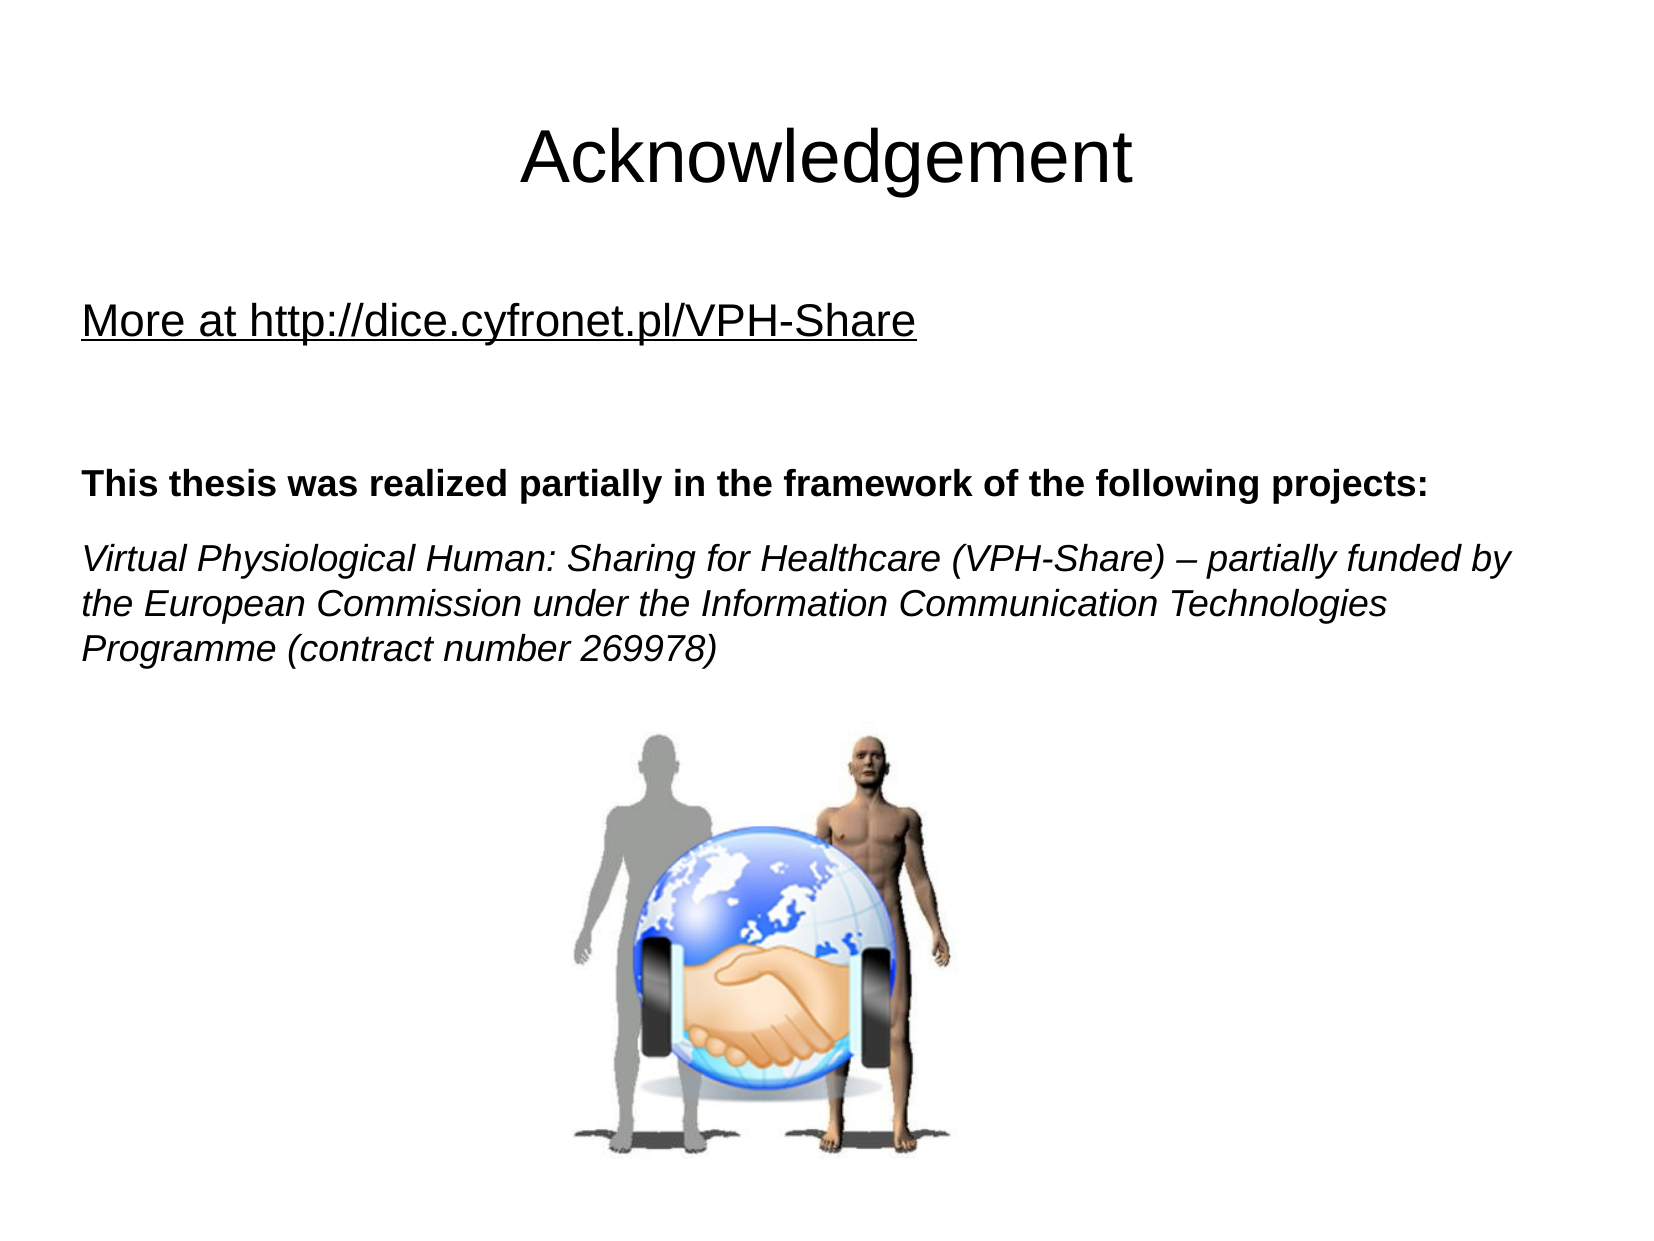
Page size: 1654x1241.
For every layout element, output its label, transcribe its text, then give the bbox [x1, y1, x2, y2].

picture [571, 1010, 960, 1159]
text_box Acknowledgement [82, 49, 1571, 257]
list More at http://dice.cyfronet.pl/VPH-Share This thesis was realized partially in the framework of the following projects: Virtual Physiological Human: Sharing for Healthcare (VPH-Share) – partially funded by the European Commission under the Information Communication Technologies Programme (contract number 269978) [81, 290, 1537, 1010]
